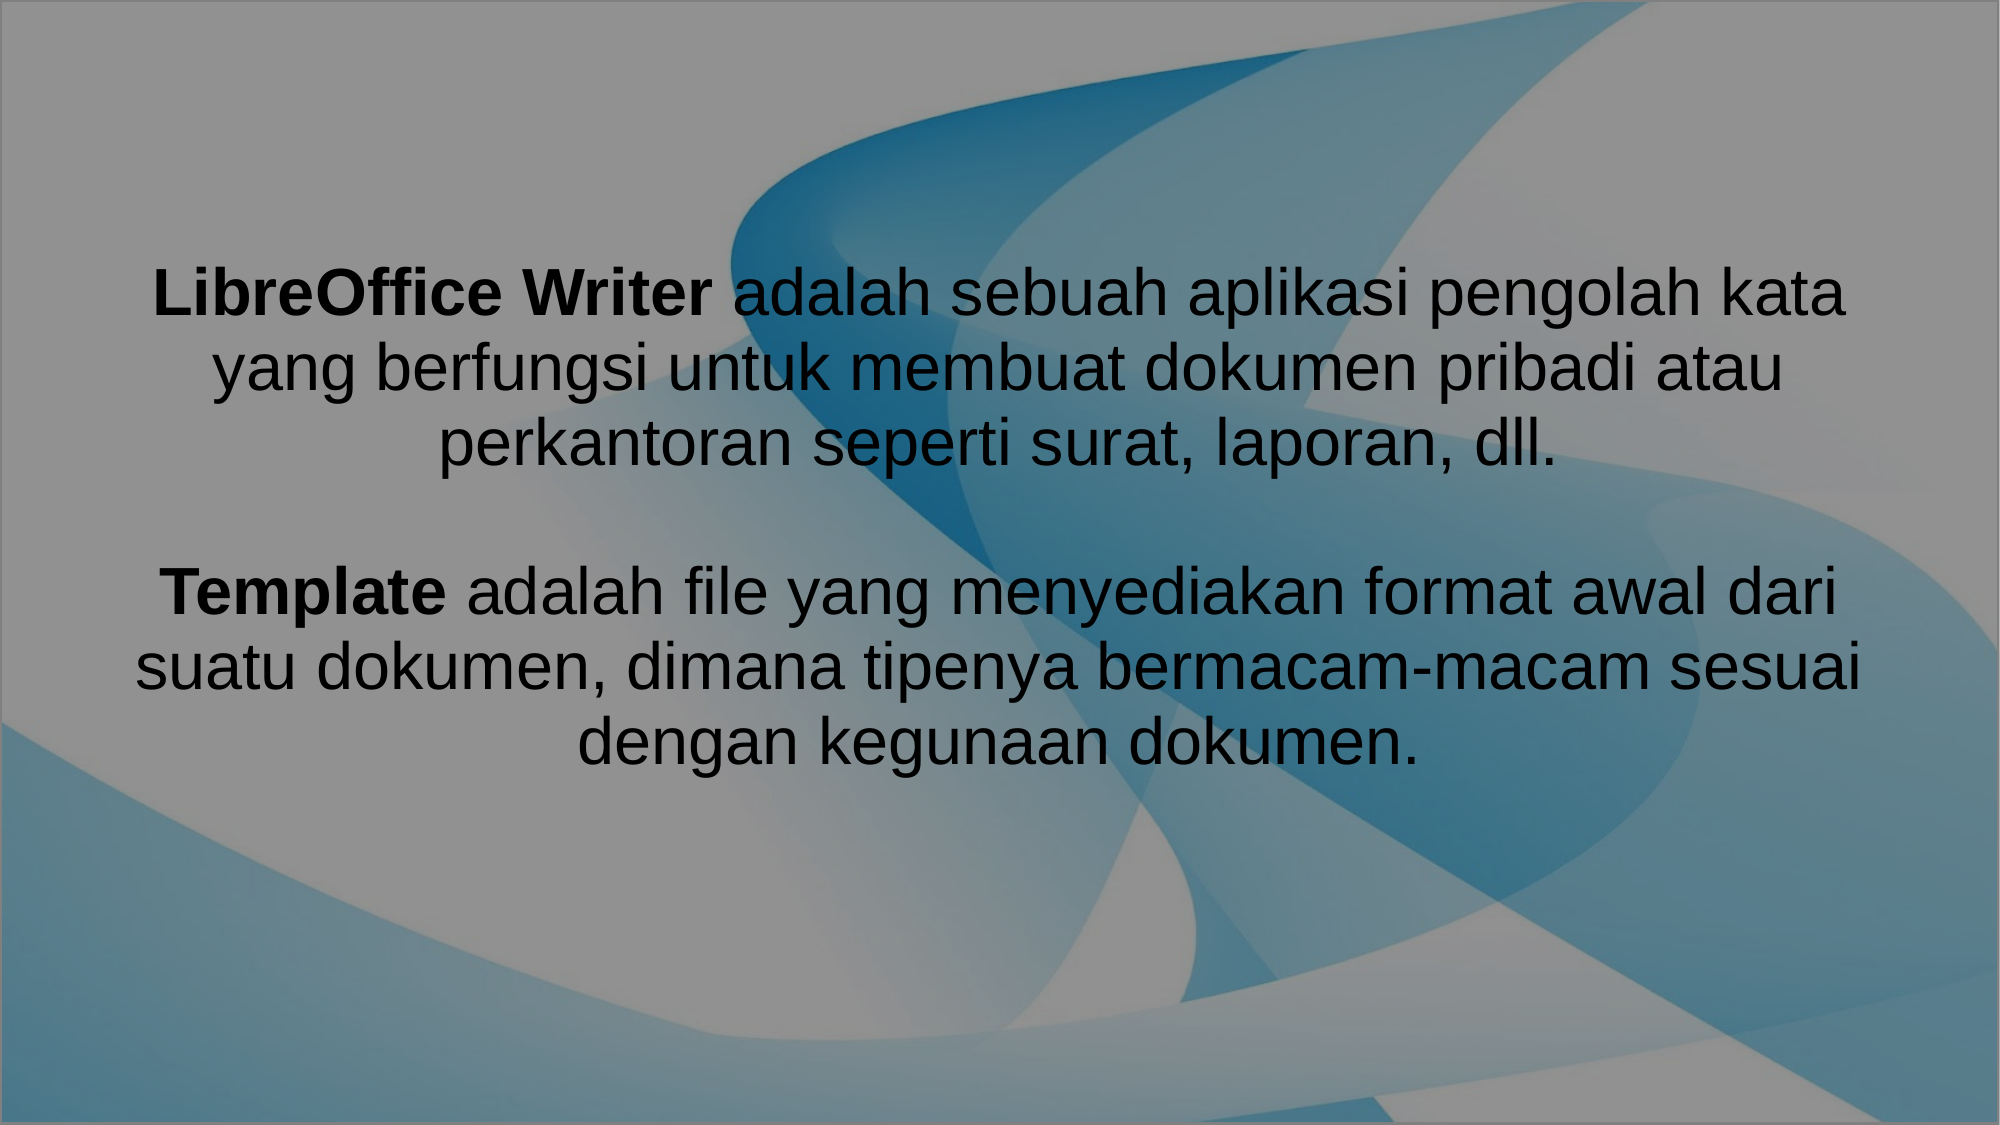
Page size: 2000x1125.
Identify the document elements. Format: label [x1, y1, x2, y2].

text_box [0, 0, 2000, 1125]
